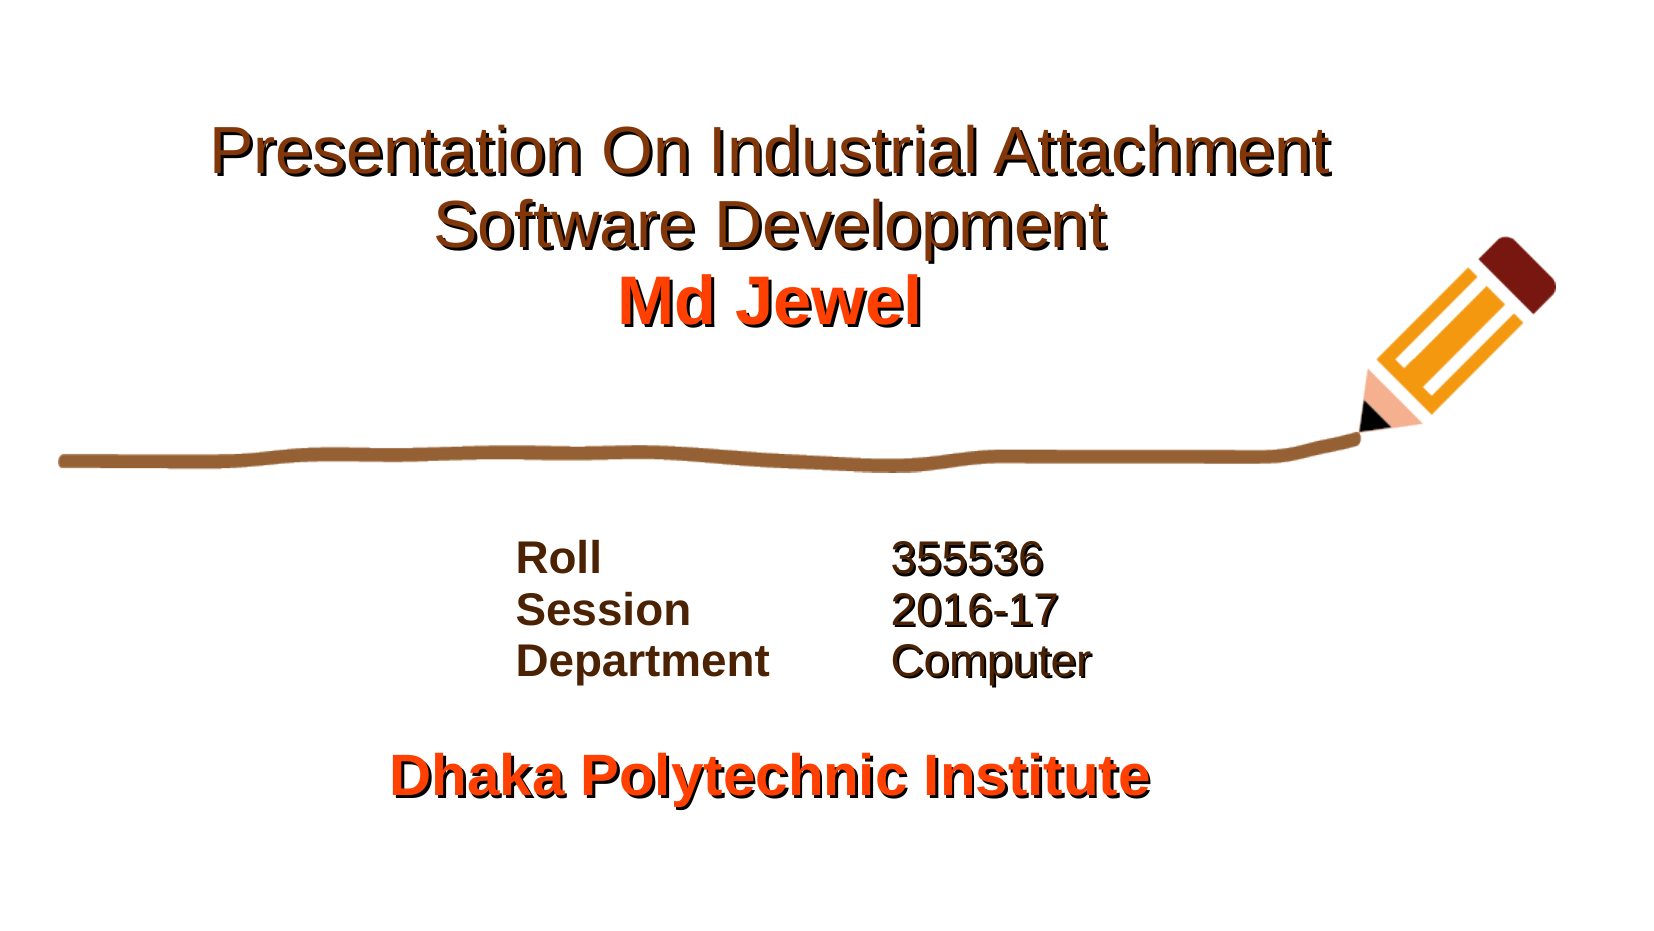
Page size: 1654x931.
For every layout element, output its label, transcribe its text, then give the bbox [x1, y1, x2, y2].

text_box Dhaka Polytechnic Institute [375, 735, 1209, 826]
picture [58, 236, 1556, 473]
title Presentation On Industrial Attachment Software Development Md Jewel [150, 112, 1391, 339]
text_box Roll 355536 Session 2016-17 Department Computer [500, 525, 1126, 713]
